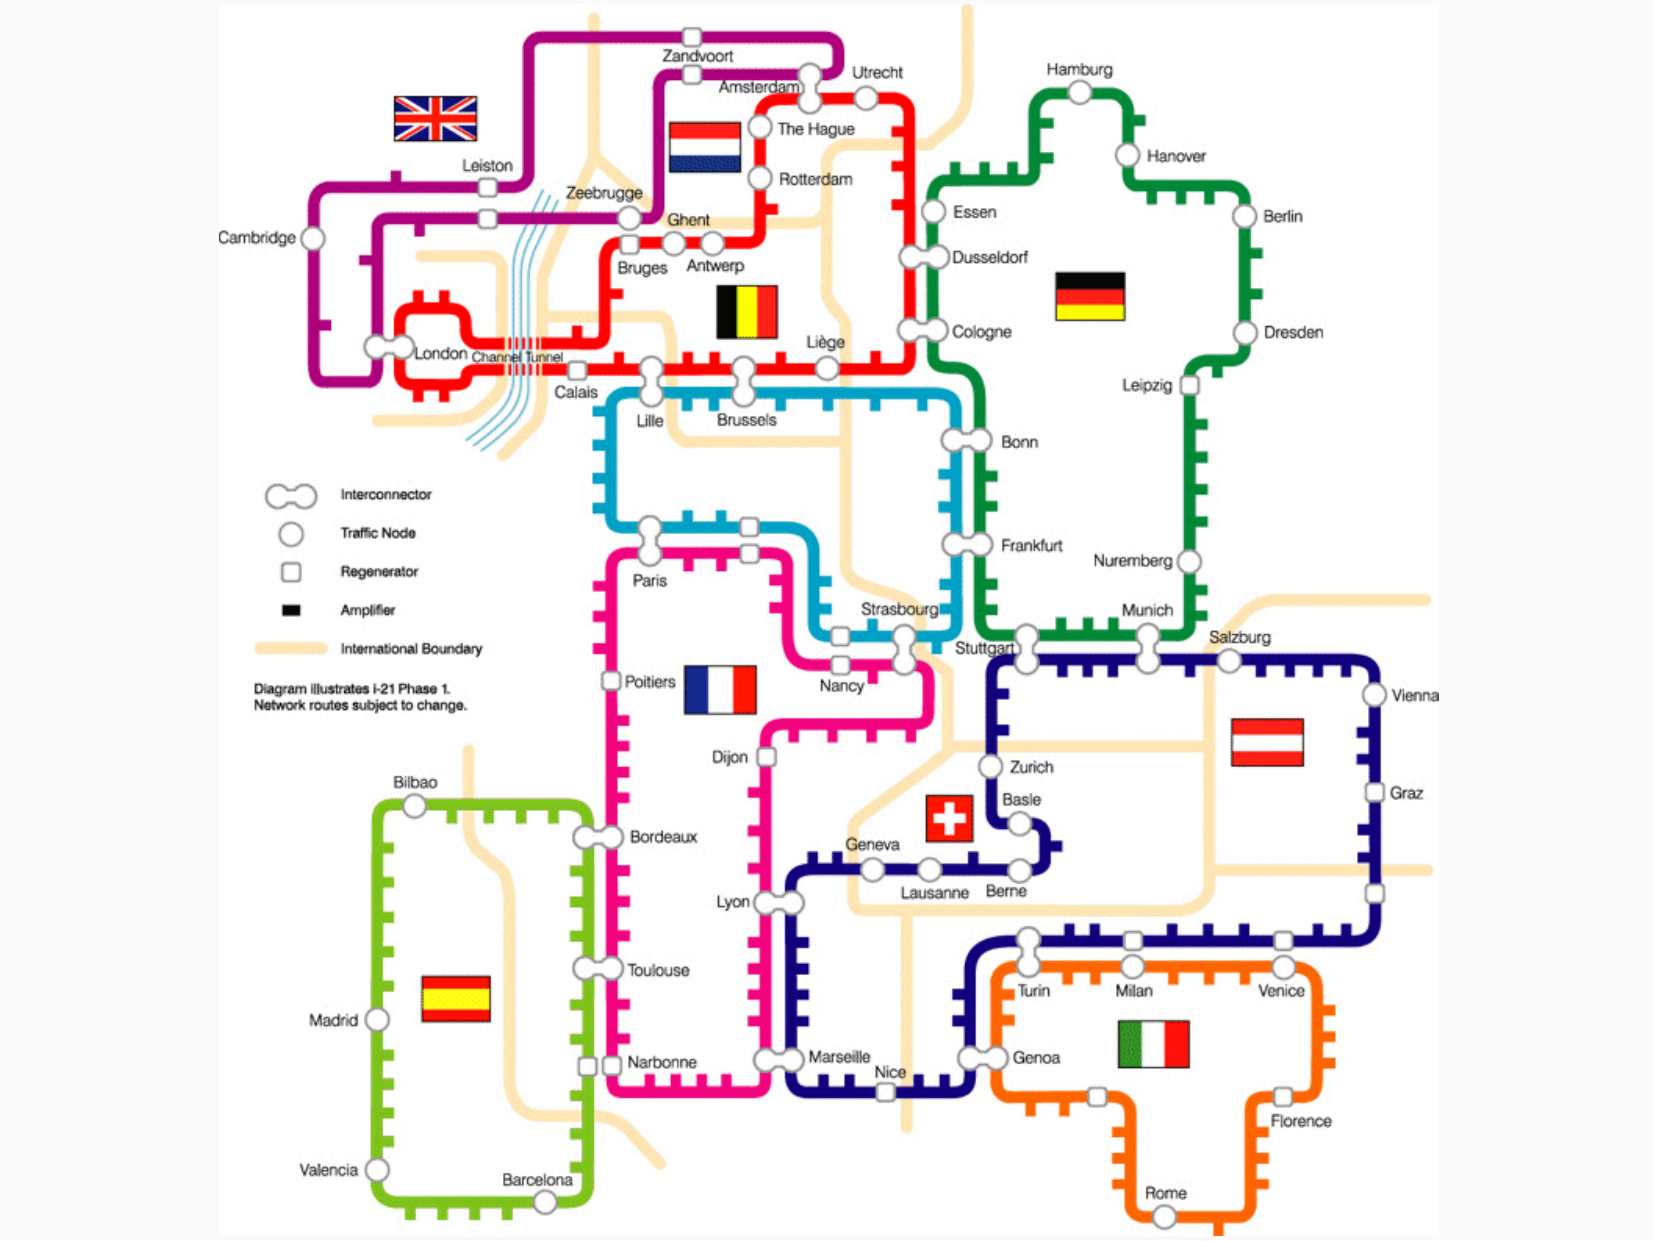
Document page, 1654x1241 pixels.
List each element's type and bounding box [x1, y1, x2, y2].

picture [219, 4, 1439, 1236]
